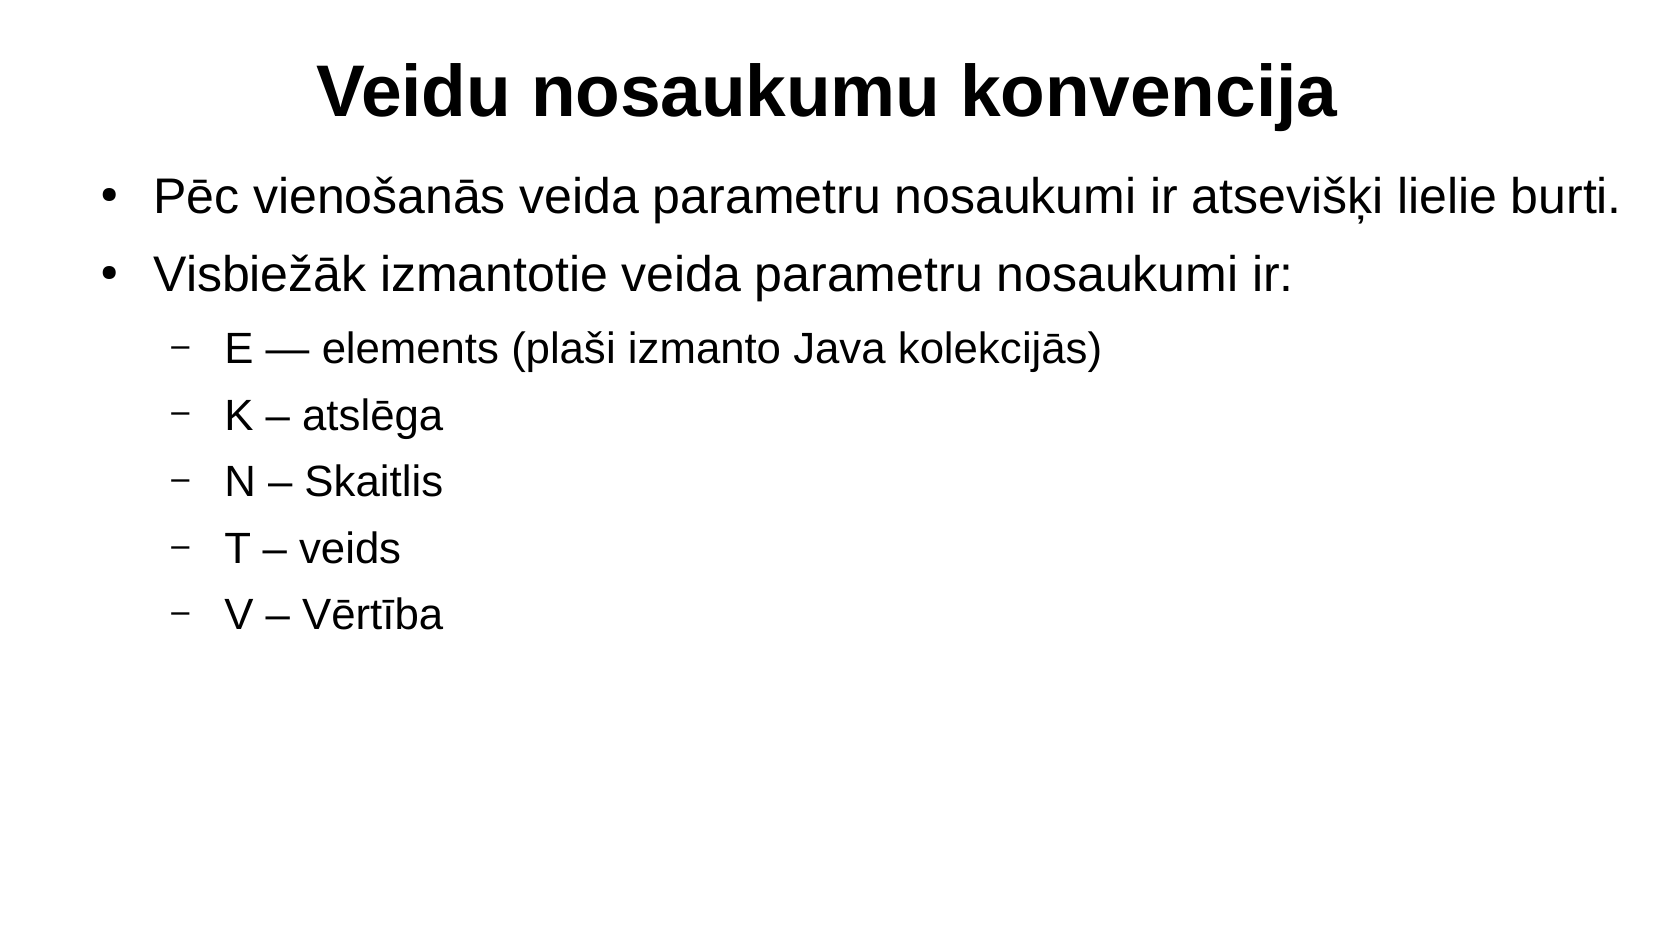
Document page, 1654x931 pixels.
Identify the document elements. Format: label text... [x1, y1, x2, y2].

title Veidu nosaukumu konvencija [82, 37, 1571, 147]
list Pēc vienošanās veida parametru nosaukumi ir atsevišķi lielie burti. Visbiežāk izmantotie veida parametru nosaukumi ir: E — elements (plaši izmanto Java kolekcijās) K – atslēga N – Skaitlis T – veids V – Vērtība [82, 168, 1630, 889]
